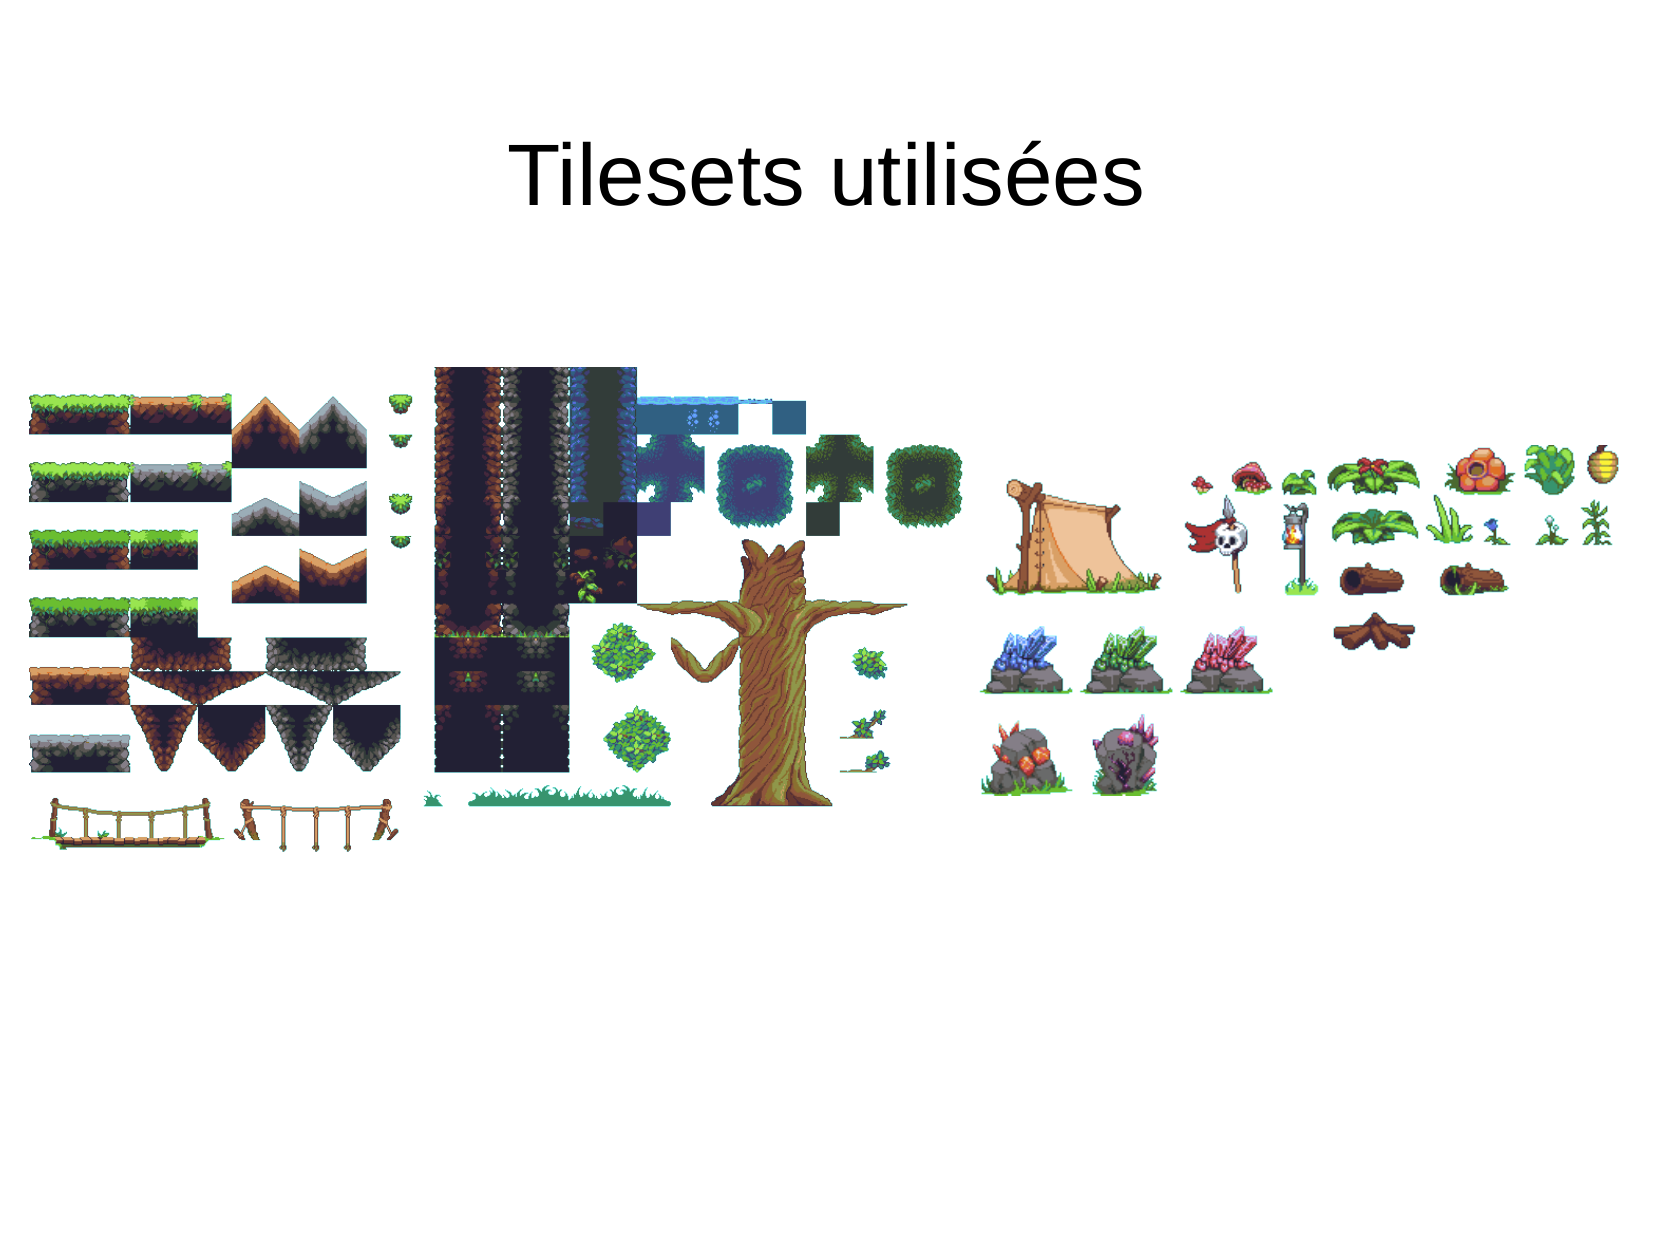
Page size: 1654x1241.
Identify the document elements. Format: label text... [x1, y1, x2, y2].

title Tilesets utilisées [109, 76, 1545, 274]
picture [29, 367, 1625, 874]
